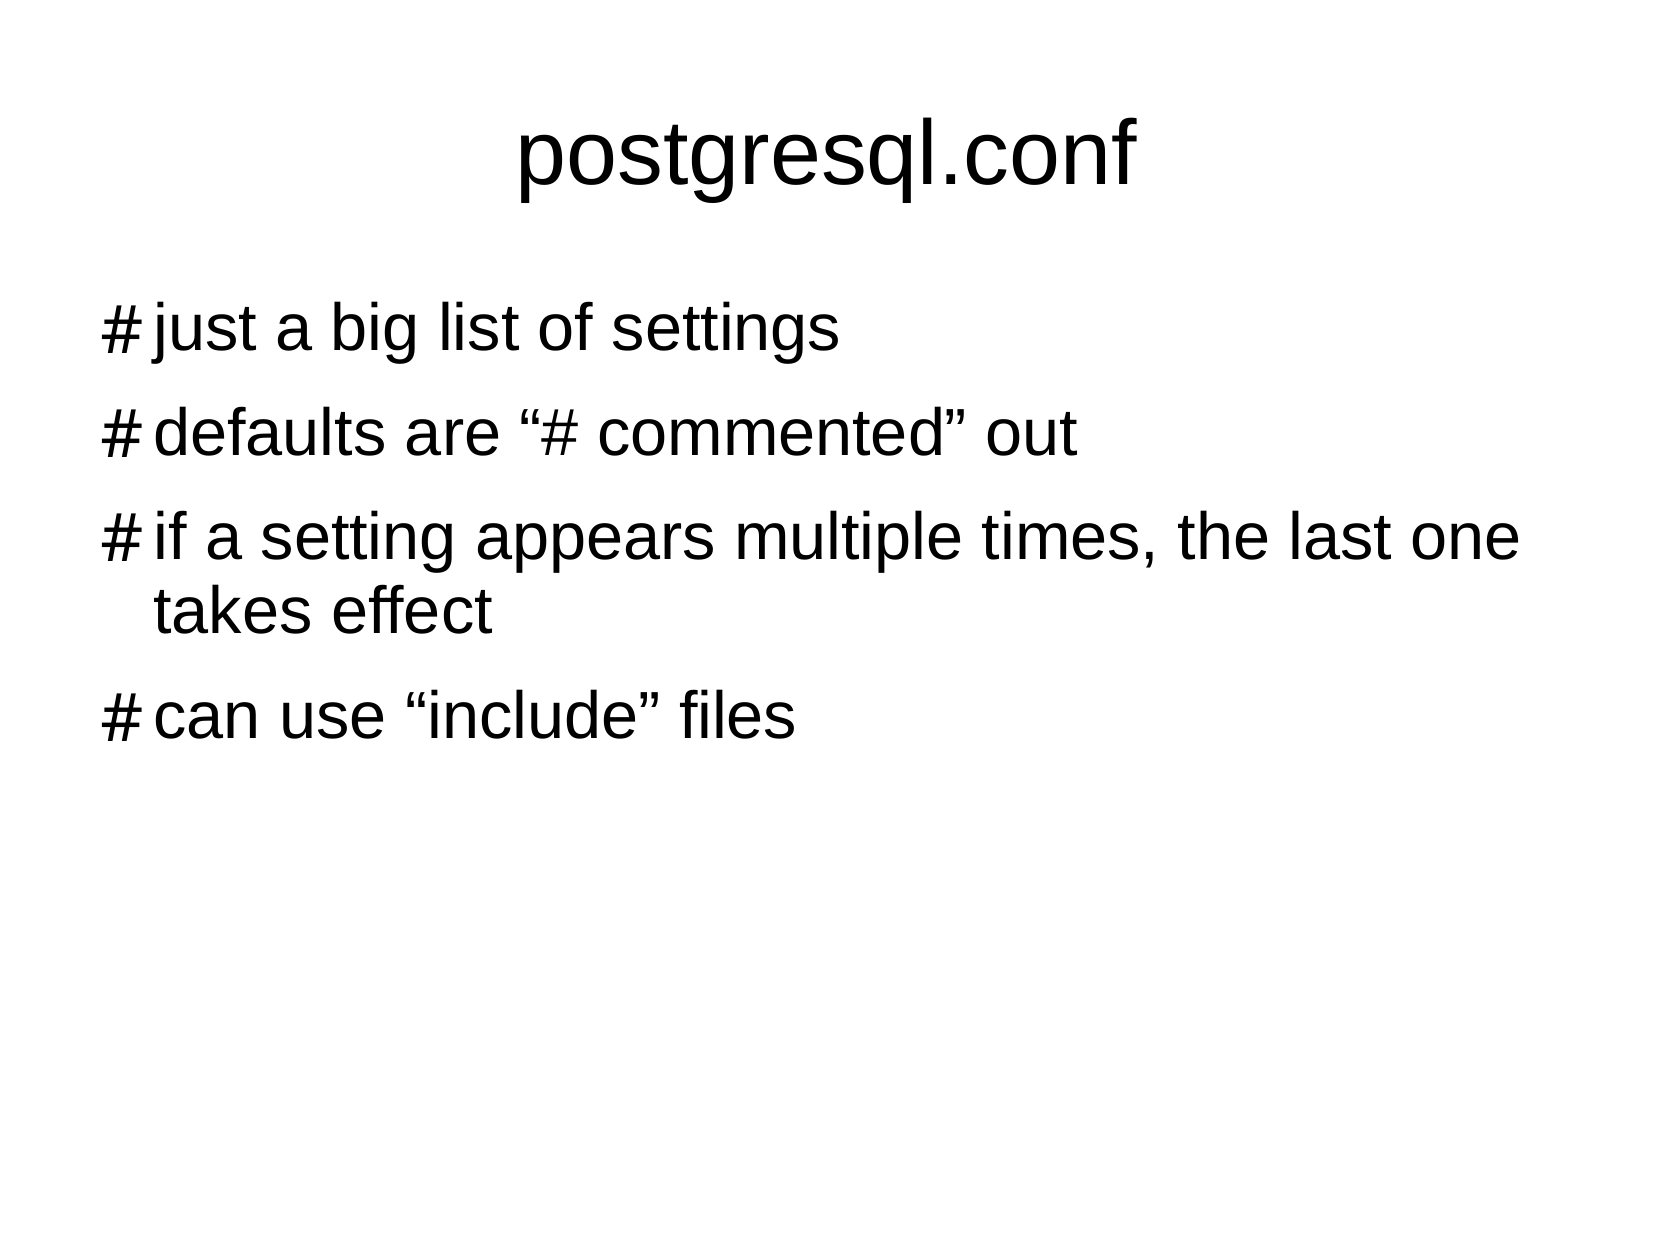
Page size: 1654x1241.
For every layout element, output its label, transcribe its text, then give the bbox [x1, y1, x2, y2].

list just a big list of settings defaults are “# commented” out if a setting appears multiple times, the last one takes effect can use “include” files [82, 290, 1571, 1109]
title postgresql.conf [82, 49, 1571, 257]
